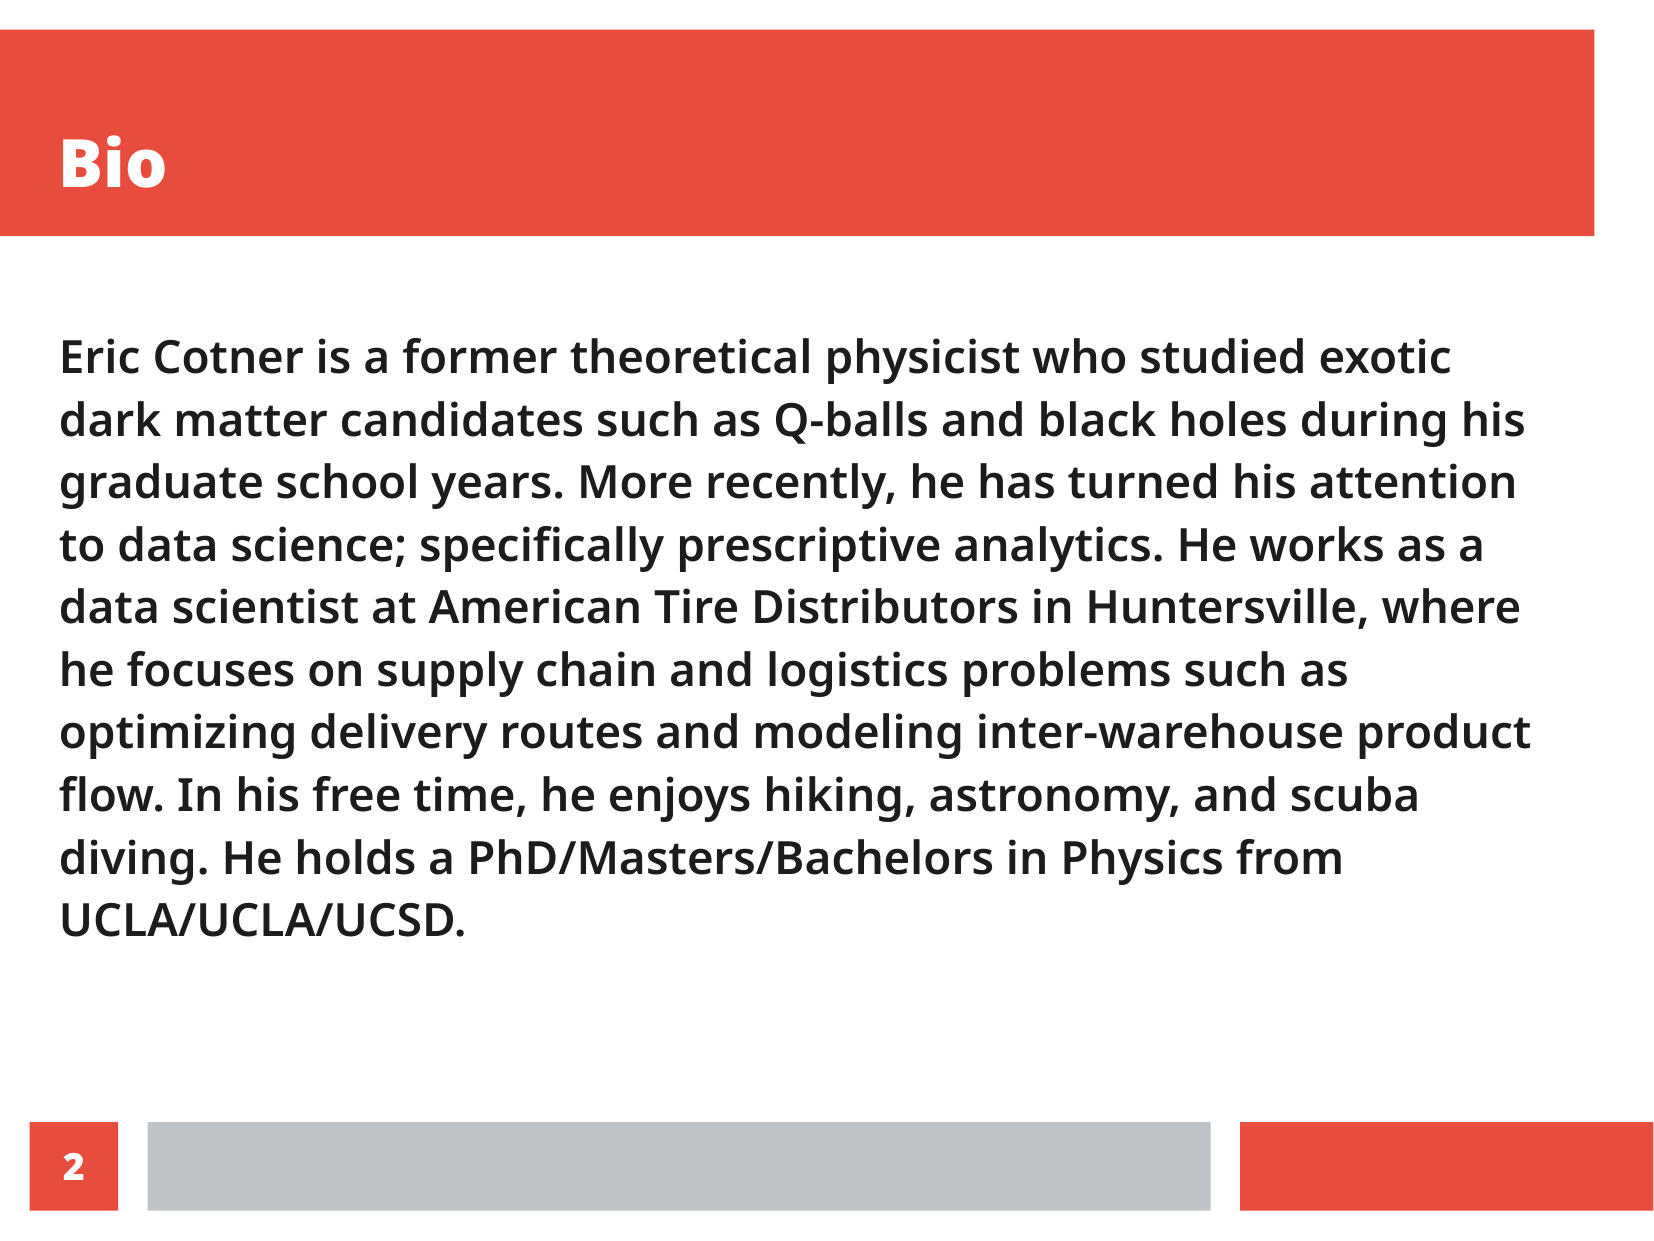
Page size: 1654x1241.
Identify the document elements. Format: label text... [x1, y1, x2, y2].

list Eric Cotner is a former theoretical physicist who studied exotic dark matter candidates such as Q-balls and black holes during his graduate school years. More recently, he has turned his attention to data science; specifically prescriptive analytics. He works as a data scientist at American Tire Distributors in Huntersville, where he focuses on supply chain and logistics problems such as optimizing delivery routes and modeling inter-warehouse product flow. In his free time, he enjoys hiking, astronomy, and scuba diving. He holds a PhD/Masters/Bachelors in Physics from UCLA/UCLA/UCSD. [59, 324, 1565, 1093]
title Bio [59, 59, 1595, 207]
